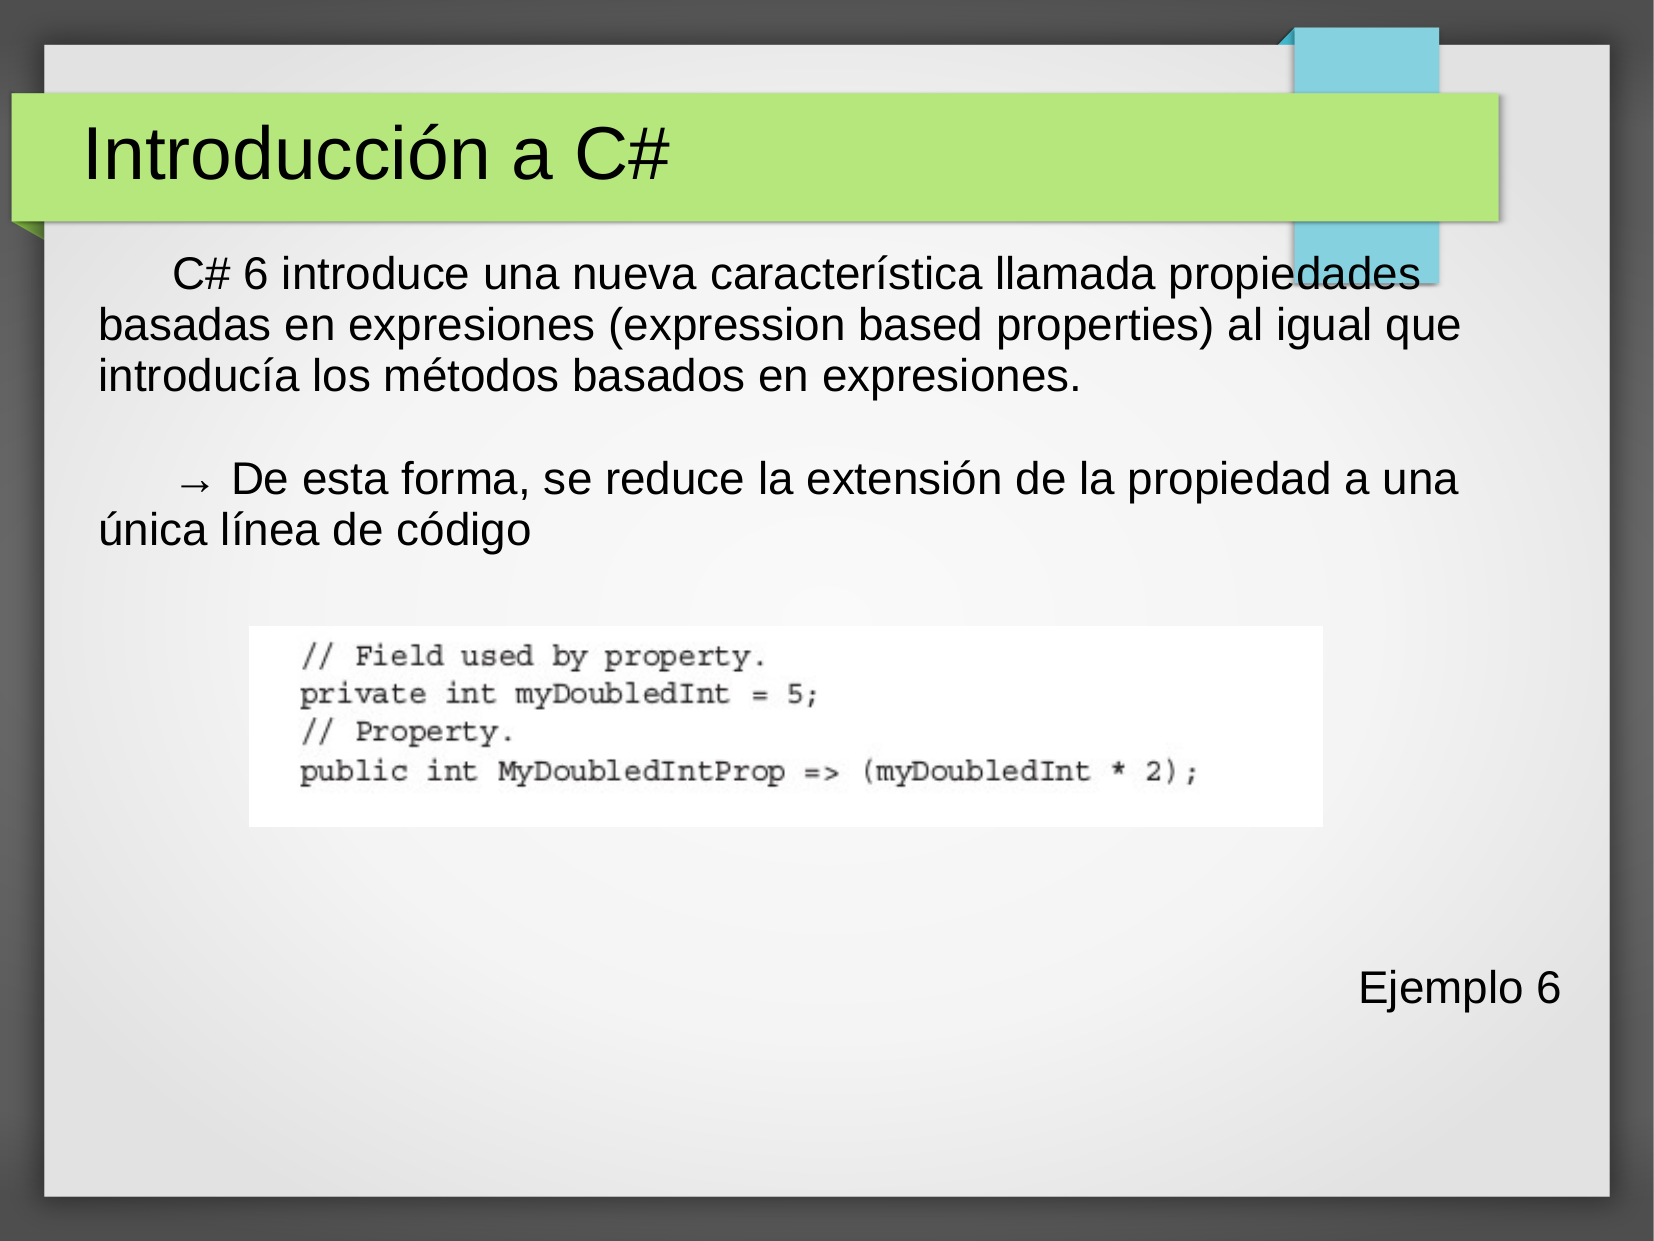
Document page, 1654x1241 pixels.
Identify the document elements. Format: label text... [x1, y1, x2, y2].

text_box Ejemplo 6 [948, 961, 1563, 1014]
title Introducción a C# [82, 94, 1264, 213]
picture [0, 0, 1654, 1241]
title C# 6 introduce una nueva característica llamada propiedades basadas en expresiones (expression based properties) al igual que introducía los métodos basados en expresiones. → De esta forma, se reduce la extensión de la propiedad a una única línea de código [98, 247, 1507, 556]
